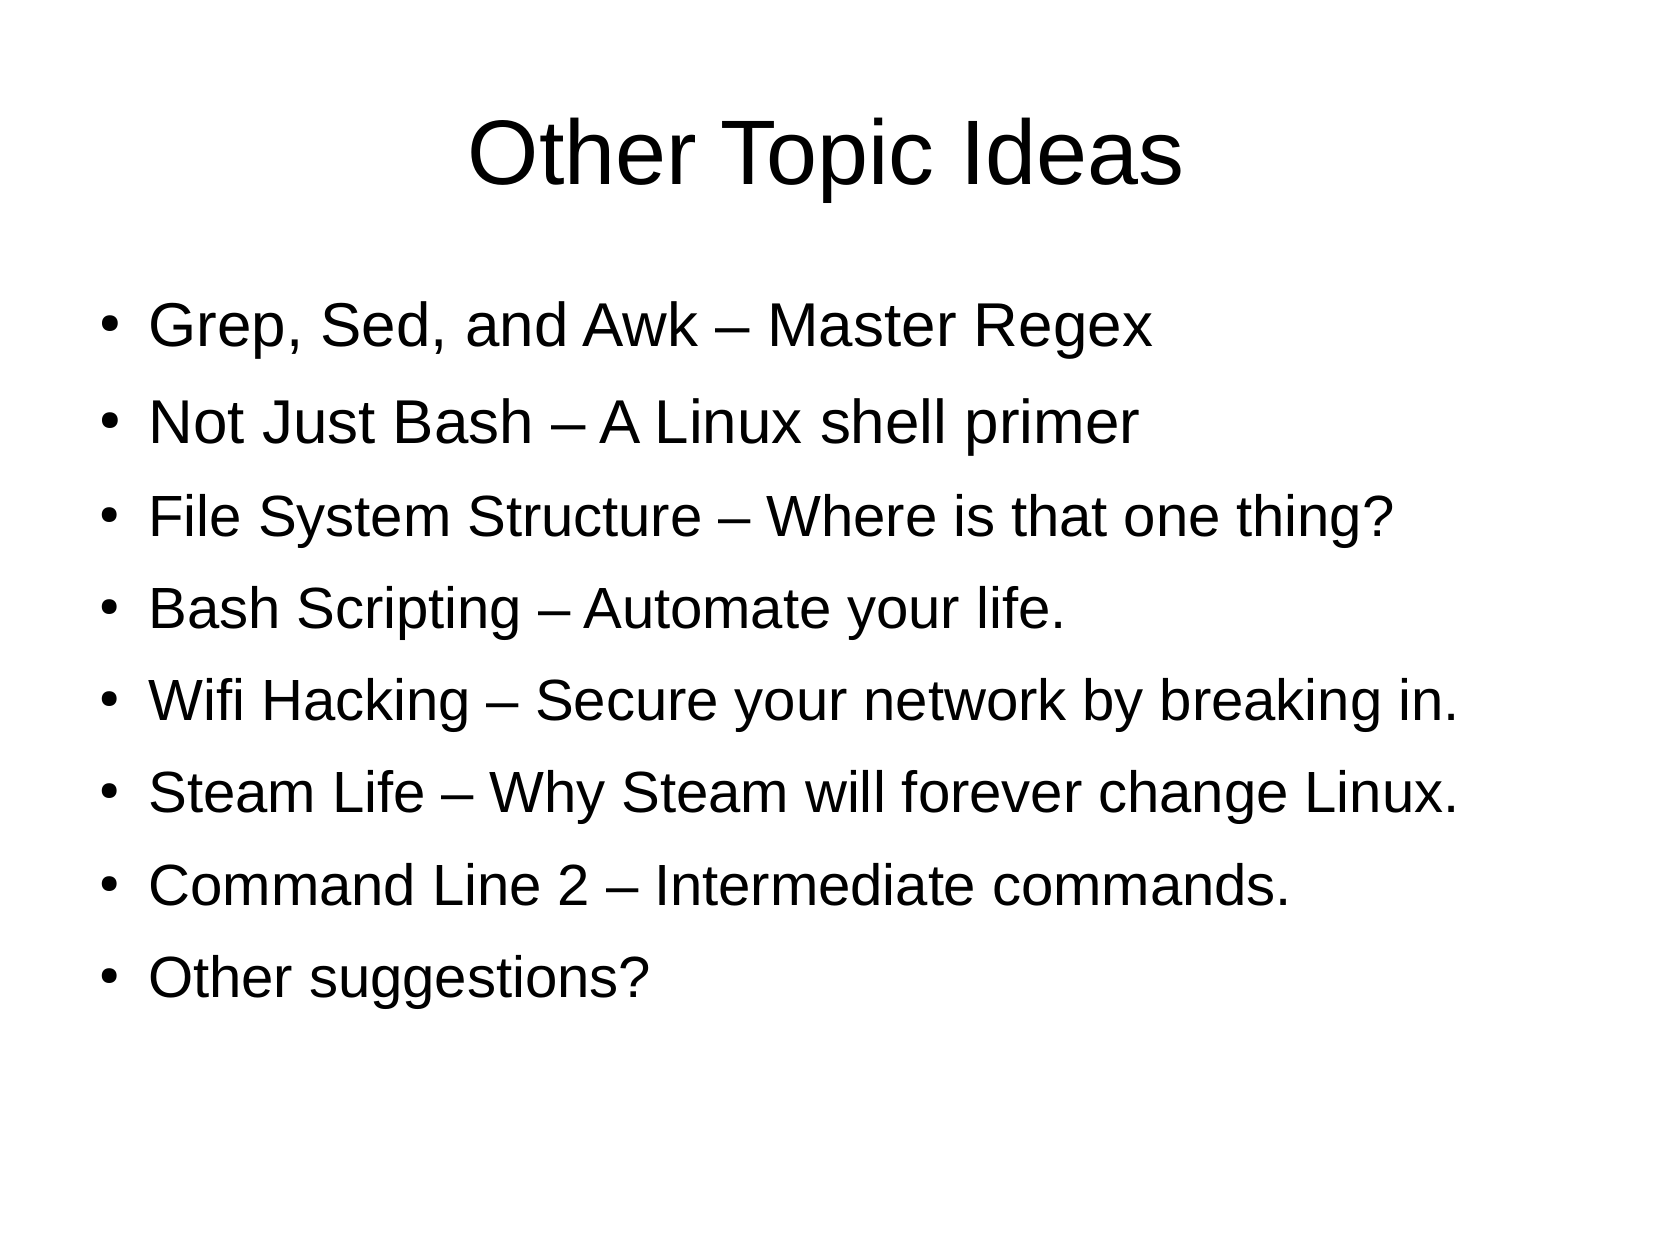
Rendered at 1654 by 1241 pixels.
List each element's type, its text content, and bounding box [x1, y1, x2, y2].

title Other Topic Ideas [82, 49, 1571, 257]
list Grep, Sed, and Awk – Master Regex Not Just Bash – A Linux shell primer File System Structure – Where is that one thing? Bash Scripting – Automate your life. Wifi Hacking – Secure your network by breaking in. Steam Life – Why Steam will forever change Linux. Command Line 2 – Intermediate commands. Other suggestions? [82, 290, 1571, 1010]
